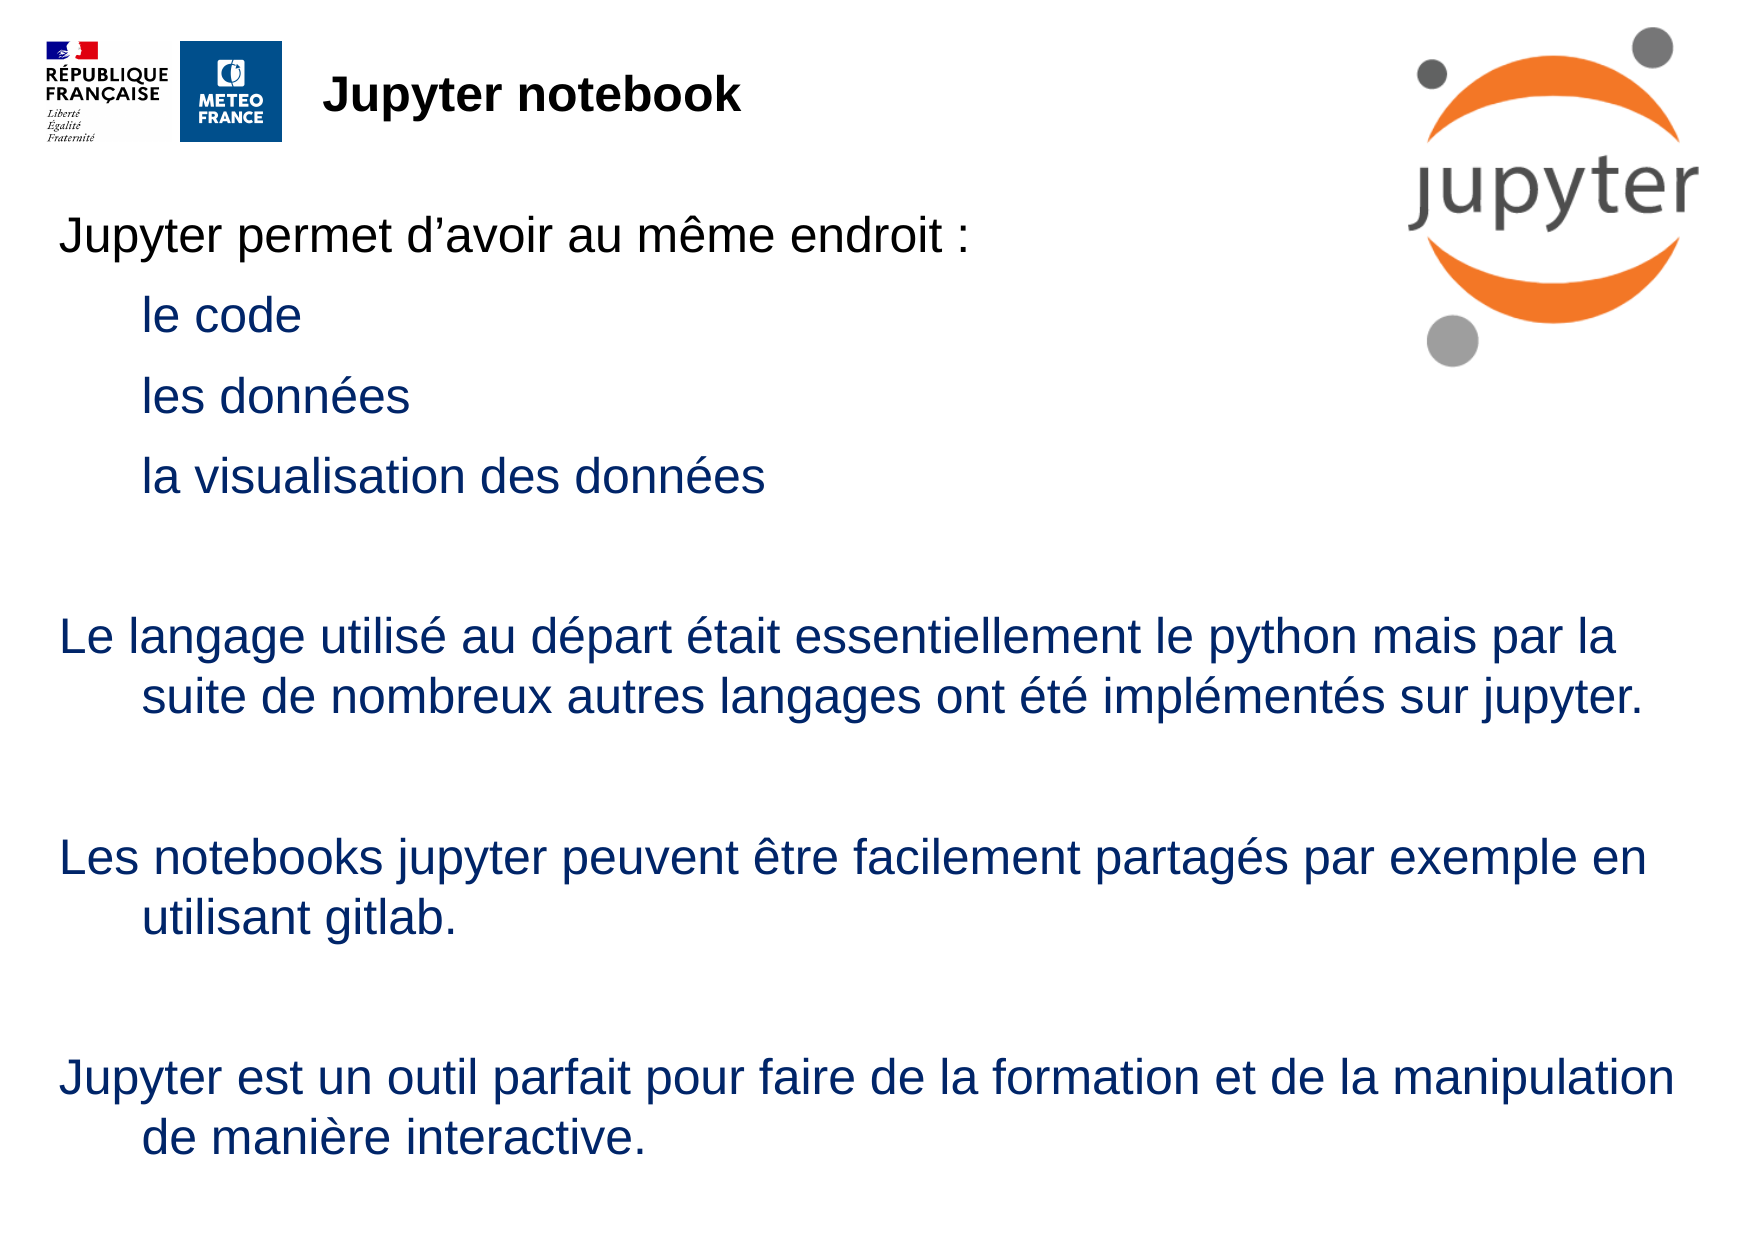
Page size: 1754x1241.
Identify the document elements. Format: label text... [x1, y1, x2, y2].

picture [1394, 0, 1713, 382]
picture [180, 41, 282, 142]
text_box Jupyter permet d’avoir au même endroit : le code les données la visualisation des données Le langage utilisé au départ était essentiellement le python mais par la suite de nombreux autres langages ont été implémentés sur jupyter. Les notebooks jupyter peuvent être facilement partagés par exemple en utilisant gitlab. Jupyter est un outil parfait pour faire de la formation et de la manipulation de manière interactive. [41, 202, 1708, 1165]
picture [46, 41, 172, 142]
text_box Jupyter notebook [322, 40, 1394, 142]
